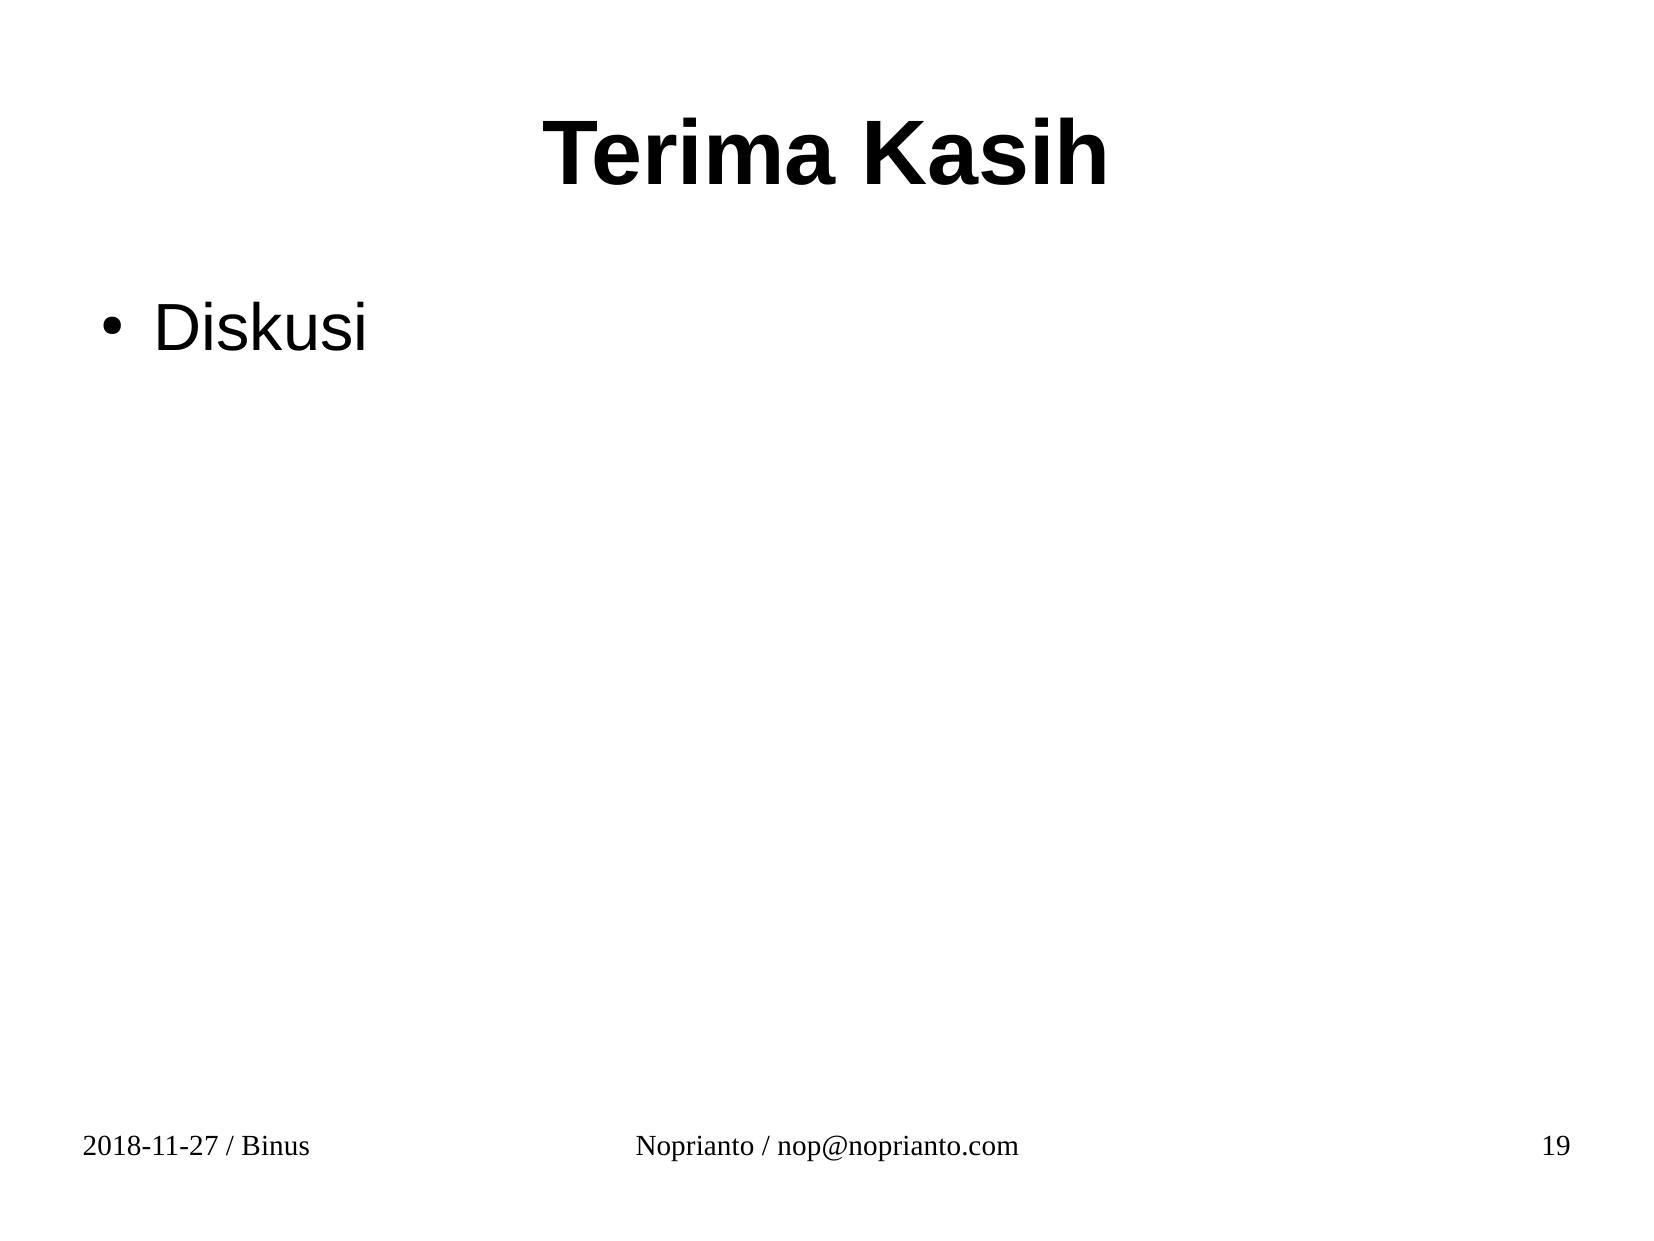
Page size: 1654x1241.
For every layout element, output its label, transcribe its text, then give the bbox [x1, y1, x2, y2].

list Diskusi [82, 290, 1571, 1010]
title Terima Kasih [82, 49, 1571, 257]
